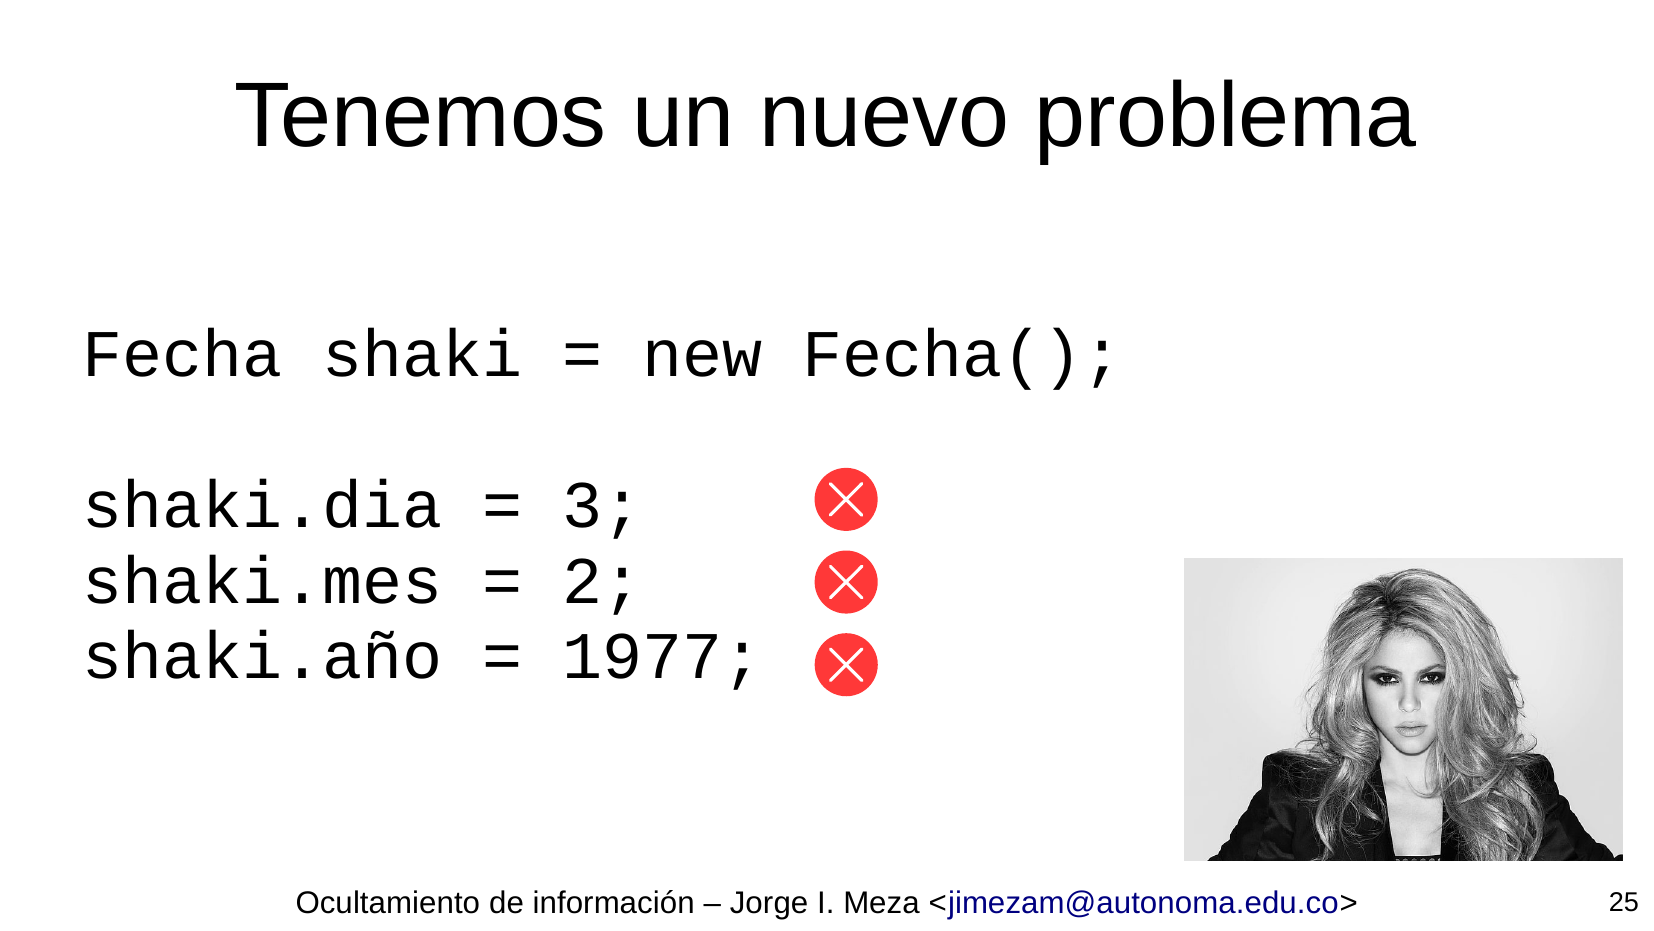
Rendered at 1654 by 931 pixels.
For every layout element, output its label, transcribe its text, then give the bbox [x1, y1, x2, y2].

title Tenemos un nuevo problema [82, 37, 1571, 193]
text_box [815, 551, 877, 613]
text_box [815, 468, 877, 531]
subtitle Fecha shaki = new Fecha(); shaki.dia = 3; shaki.mes = 2; shaki.año = 1977; [82, 217, 1571, 879]
picture [1184, 558, 1623, 861]
text_box [815, 634, 877, 696]
